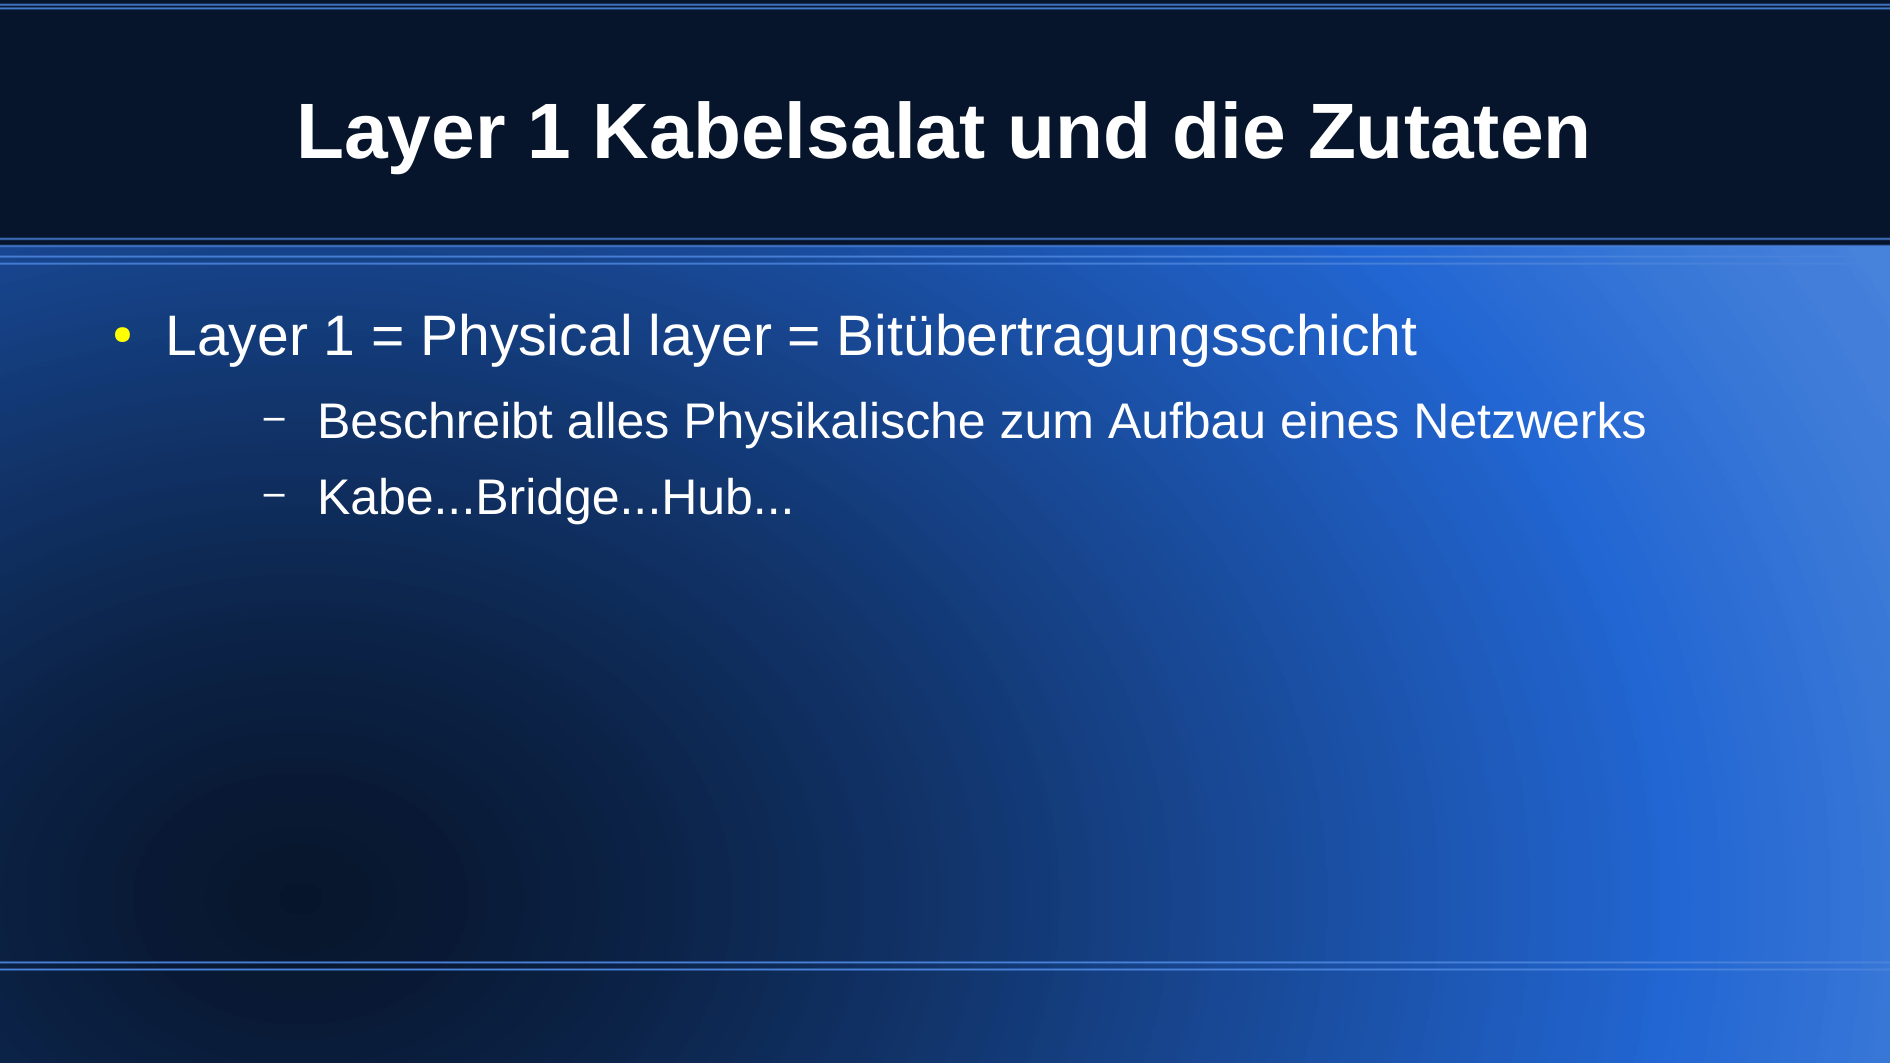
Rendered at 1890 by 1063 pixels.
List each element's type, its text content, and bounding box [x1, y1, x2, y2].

title Layer 1 Kabelsalat und die Zutaten [94, 42, 1796, 220]
picture [0, 0, 1890, 1063]
list Layer 1 = Physical layer = Bitübertragungsschicht Beschreibt alles Physikalische zum Aufbau eines Netzwerks Kabe...Bridge...Hub... [94, 304, 1796, 907]
